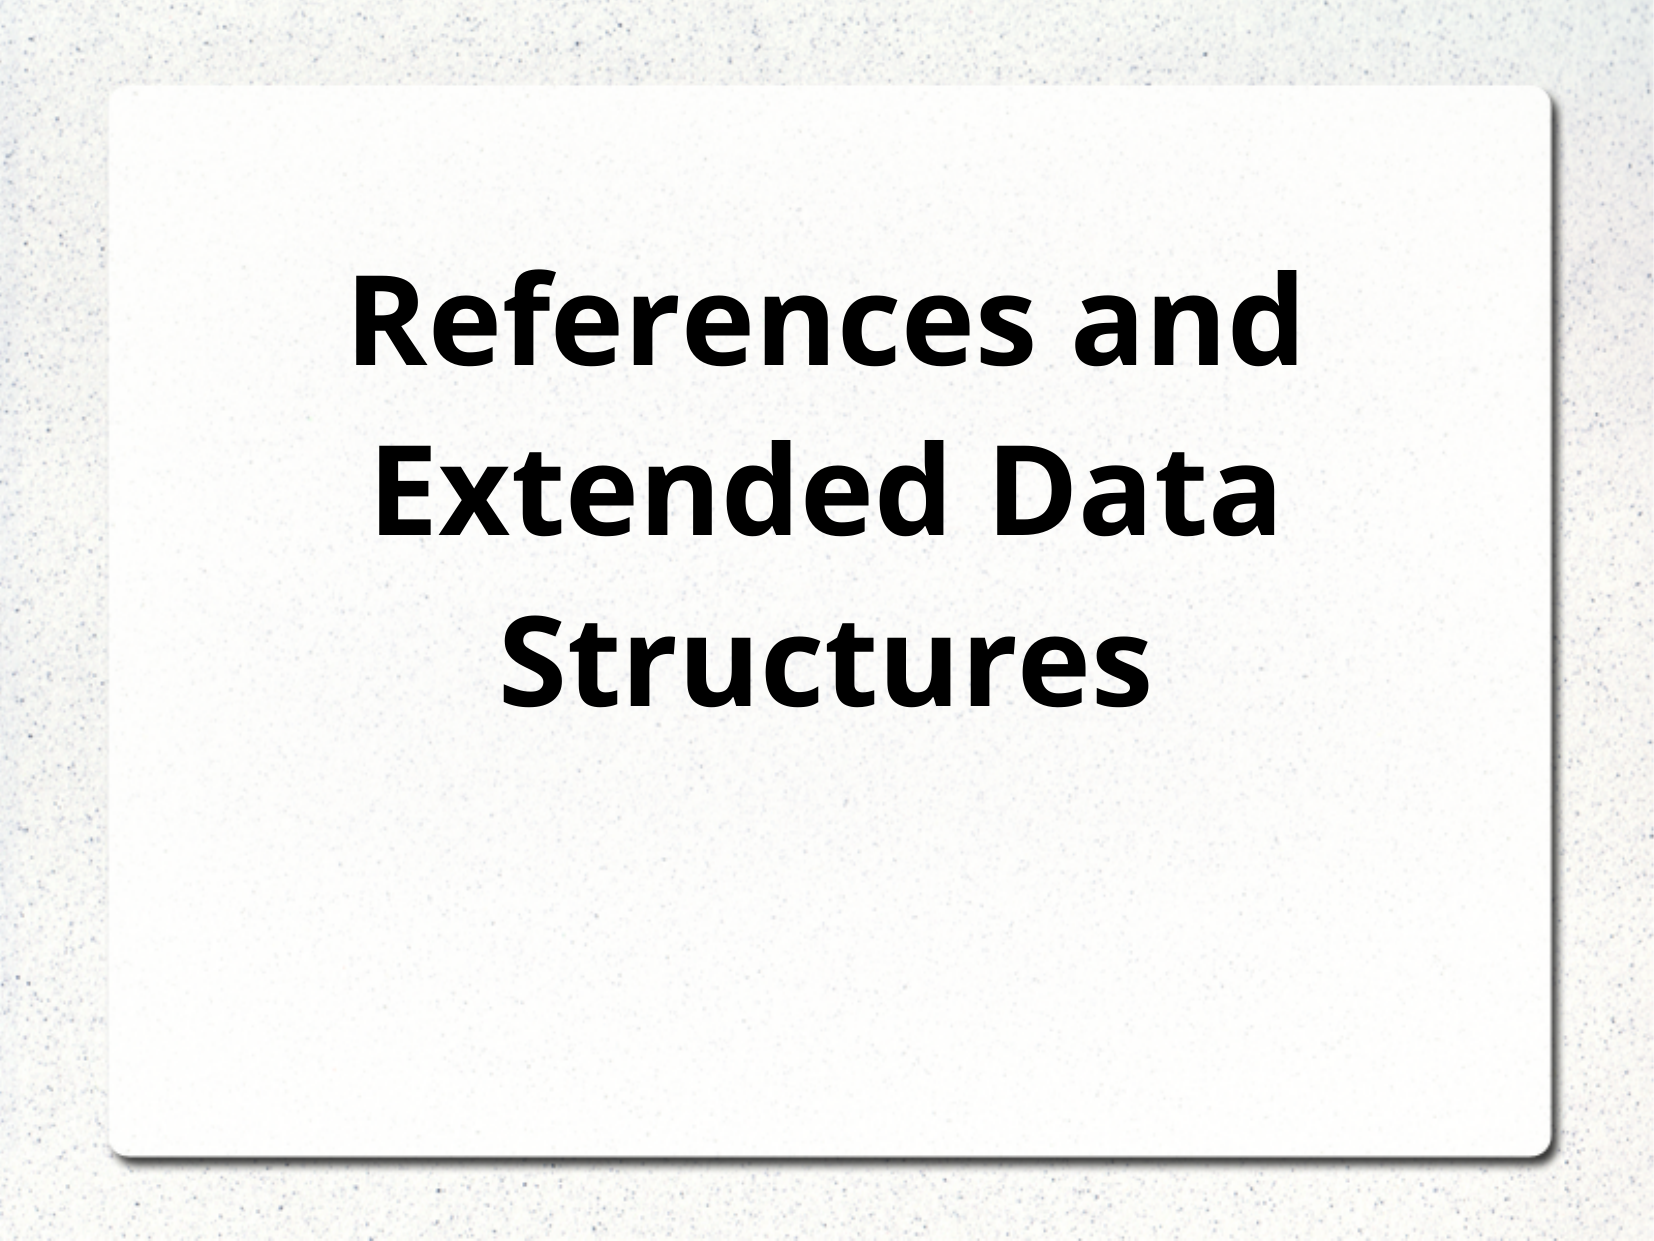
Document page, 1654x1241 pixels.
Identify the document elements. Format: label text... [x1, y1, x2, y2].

title References and Extended Data Structures [118, 259, 1536, 716]
picture [0, 0, 1654, 1241]
